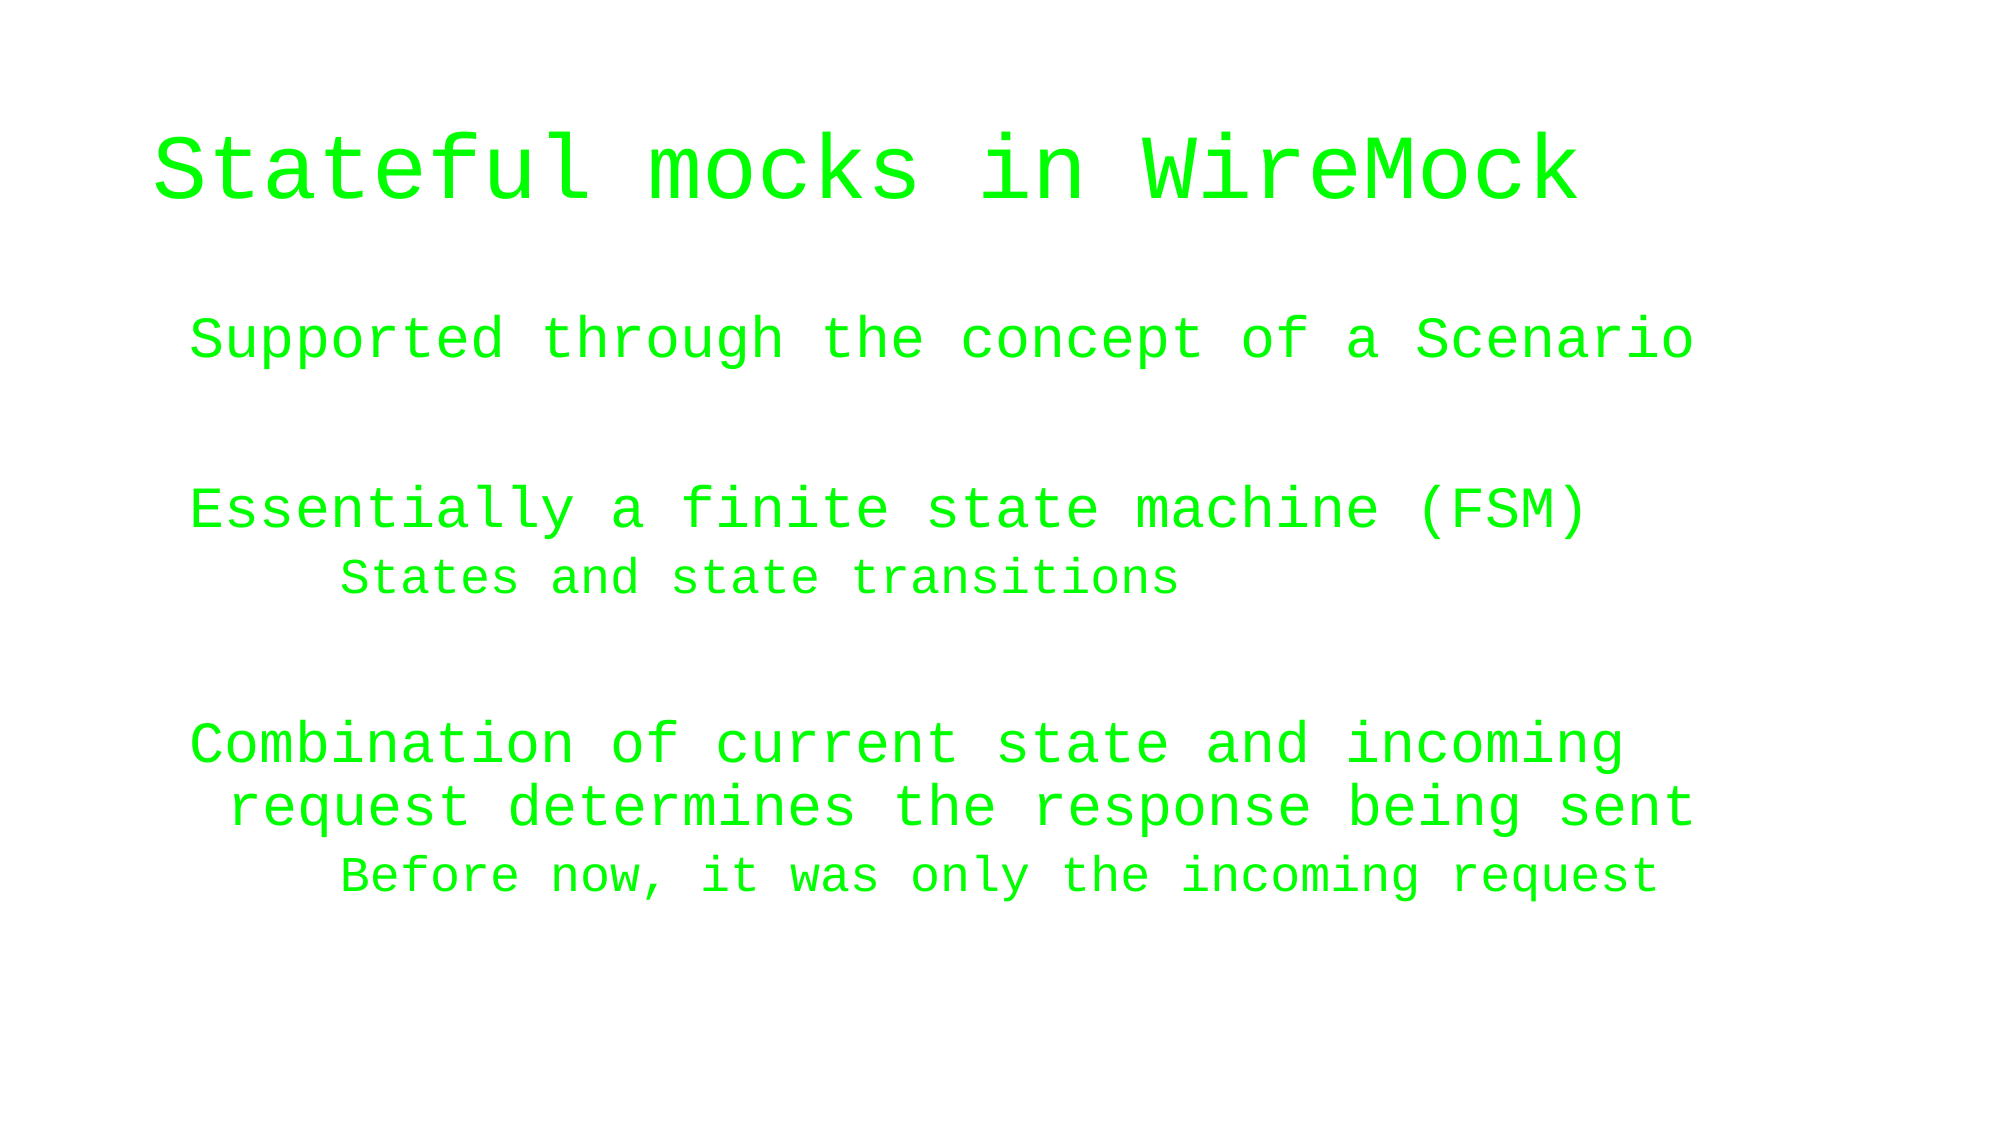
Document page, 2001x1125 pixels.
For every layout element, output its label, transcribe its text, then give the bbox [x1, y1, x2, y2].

title Stateful mocks in WireMock [137, 59, 1863, 278]
list Supported through the concept of a Scenario Essentially a finite state machine (FSM) States and state transitions Combination of current state and incoming request determines the response being sent Before now, it was only the incoming request [137, 299, 1863, 1014]
